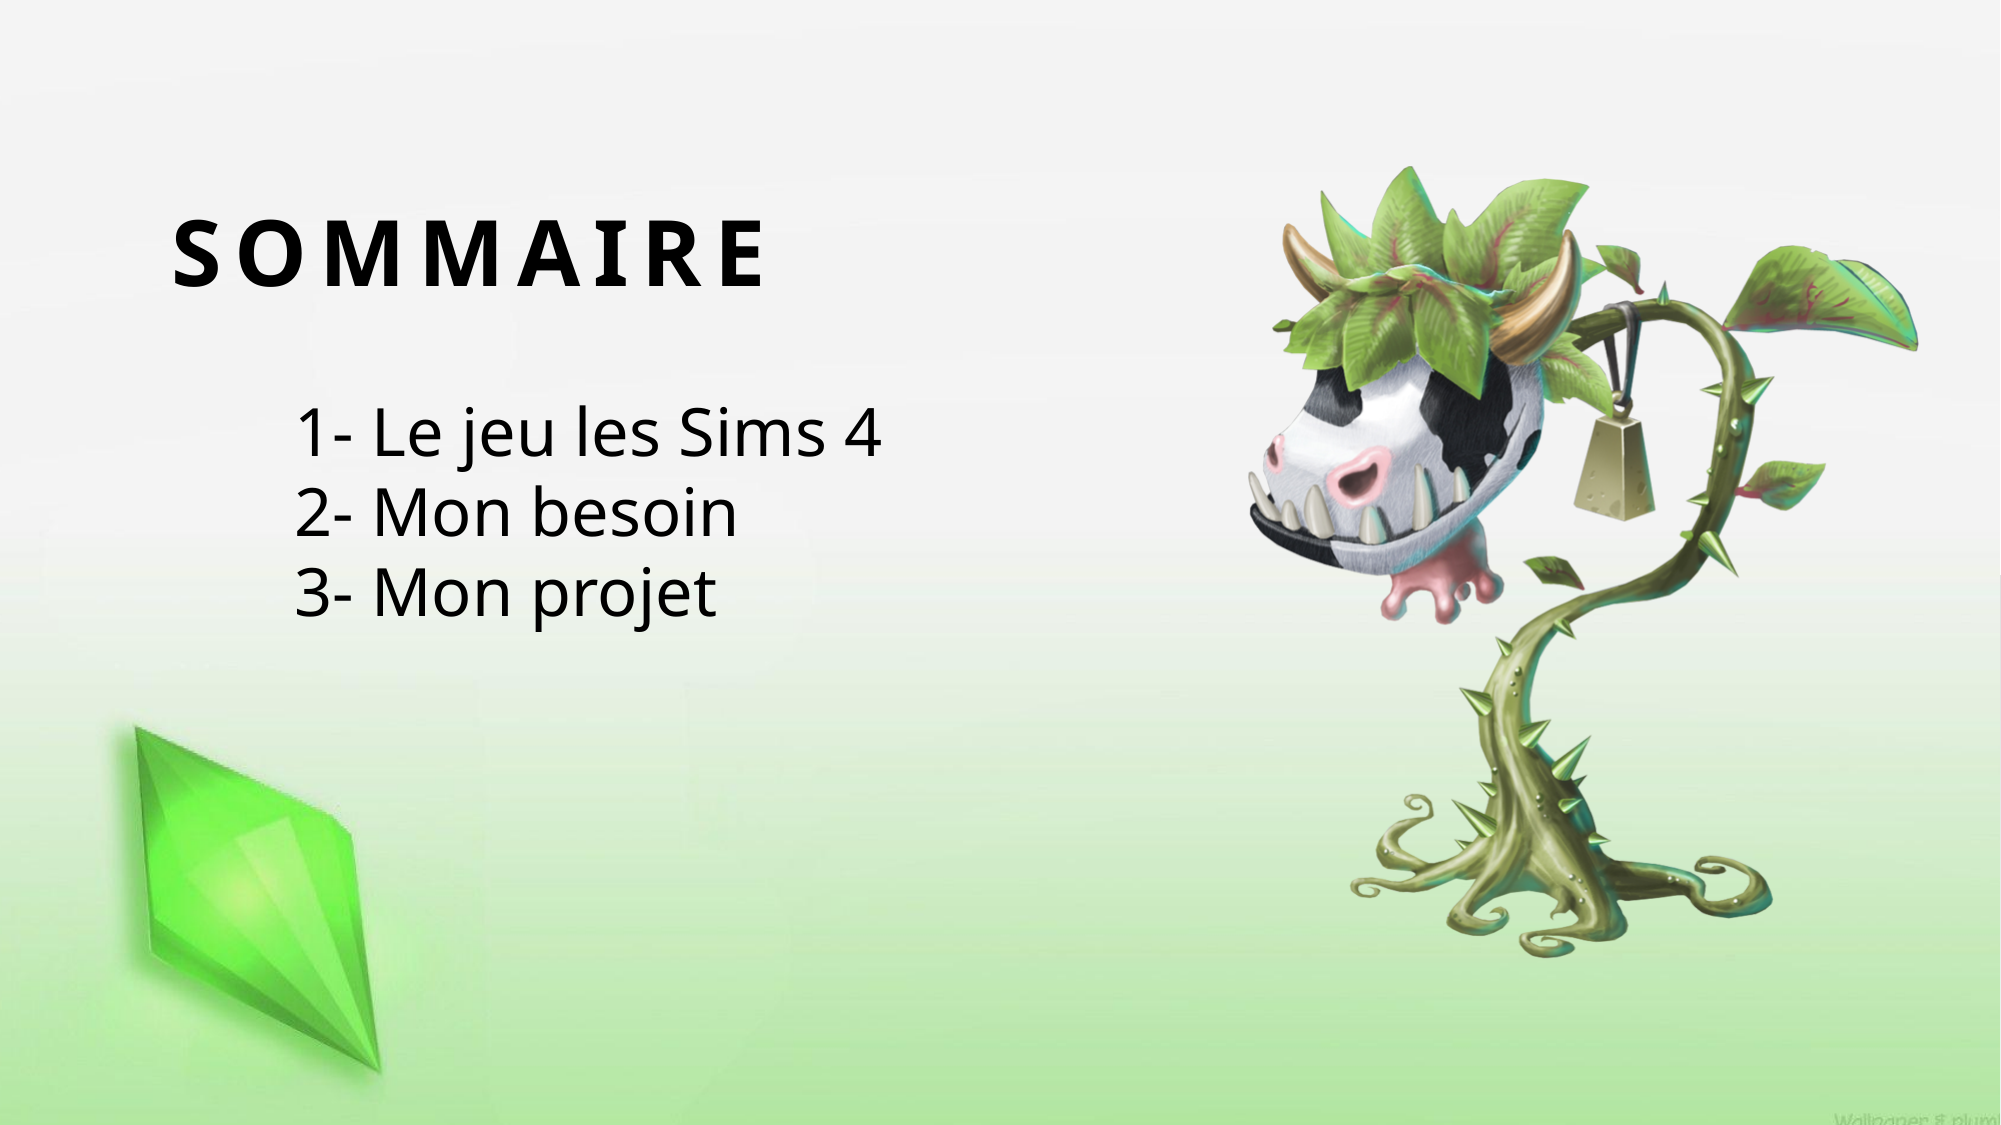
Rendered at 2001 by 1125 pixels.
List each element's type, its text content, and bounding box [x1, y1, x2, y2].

title Sommaire [156, 124, 1844, 313]
text_box 1- Le jeu les Sims 4 2- Mon besoin 3- Mon projet [279, 382, 1033, 641]
picture [0, 0, 2000, 1125]
